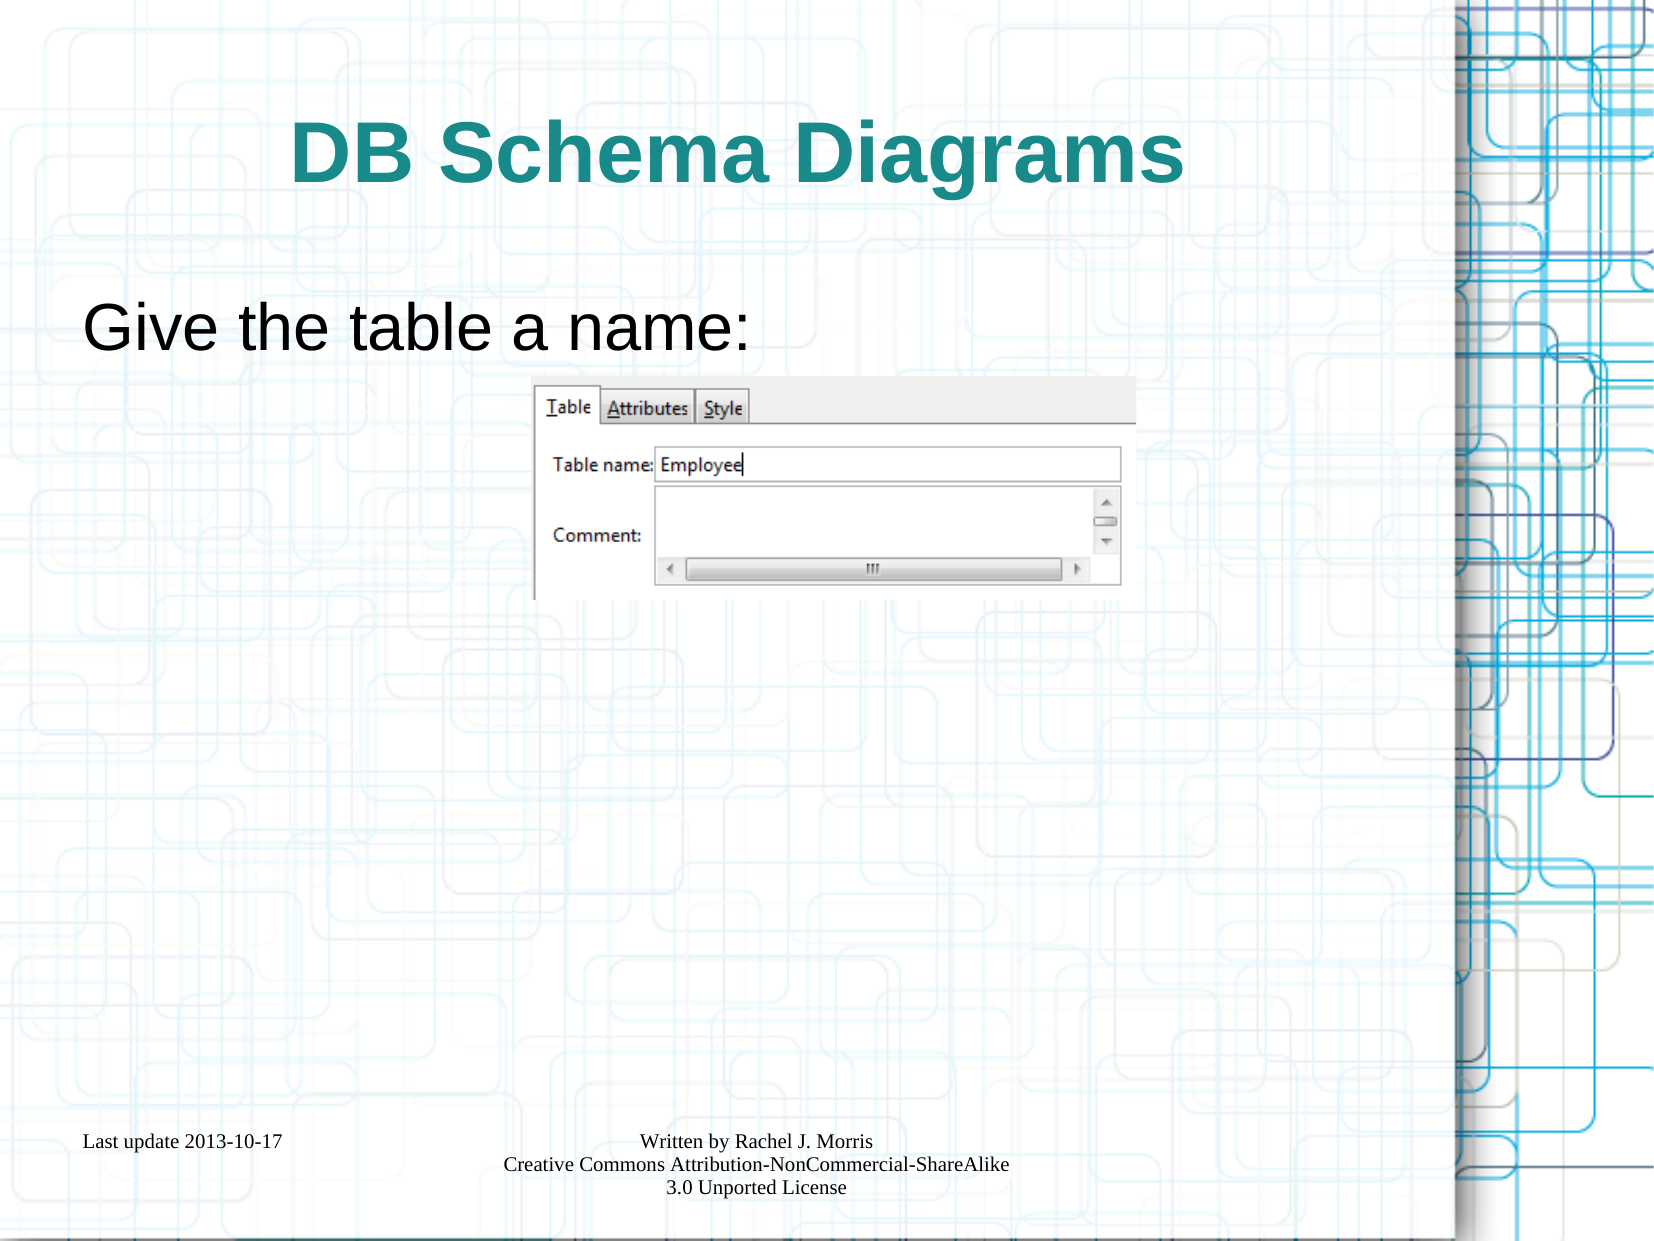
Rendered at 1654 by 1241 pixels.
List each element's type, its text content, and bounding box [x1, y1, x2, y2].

list Give the table a name: [82, 290, 1418, 377]
picture [0, 0, 1654, 1241]
title DB Schema Diagrams [59, 49, 1418, 257]
